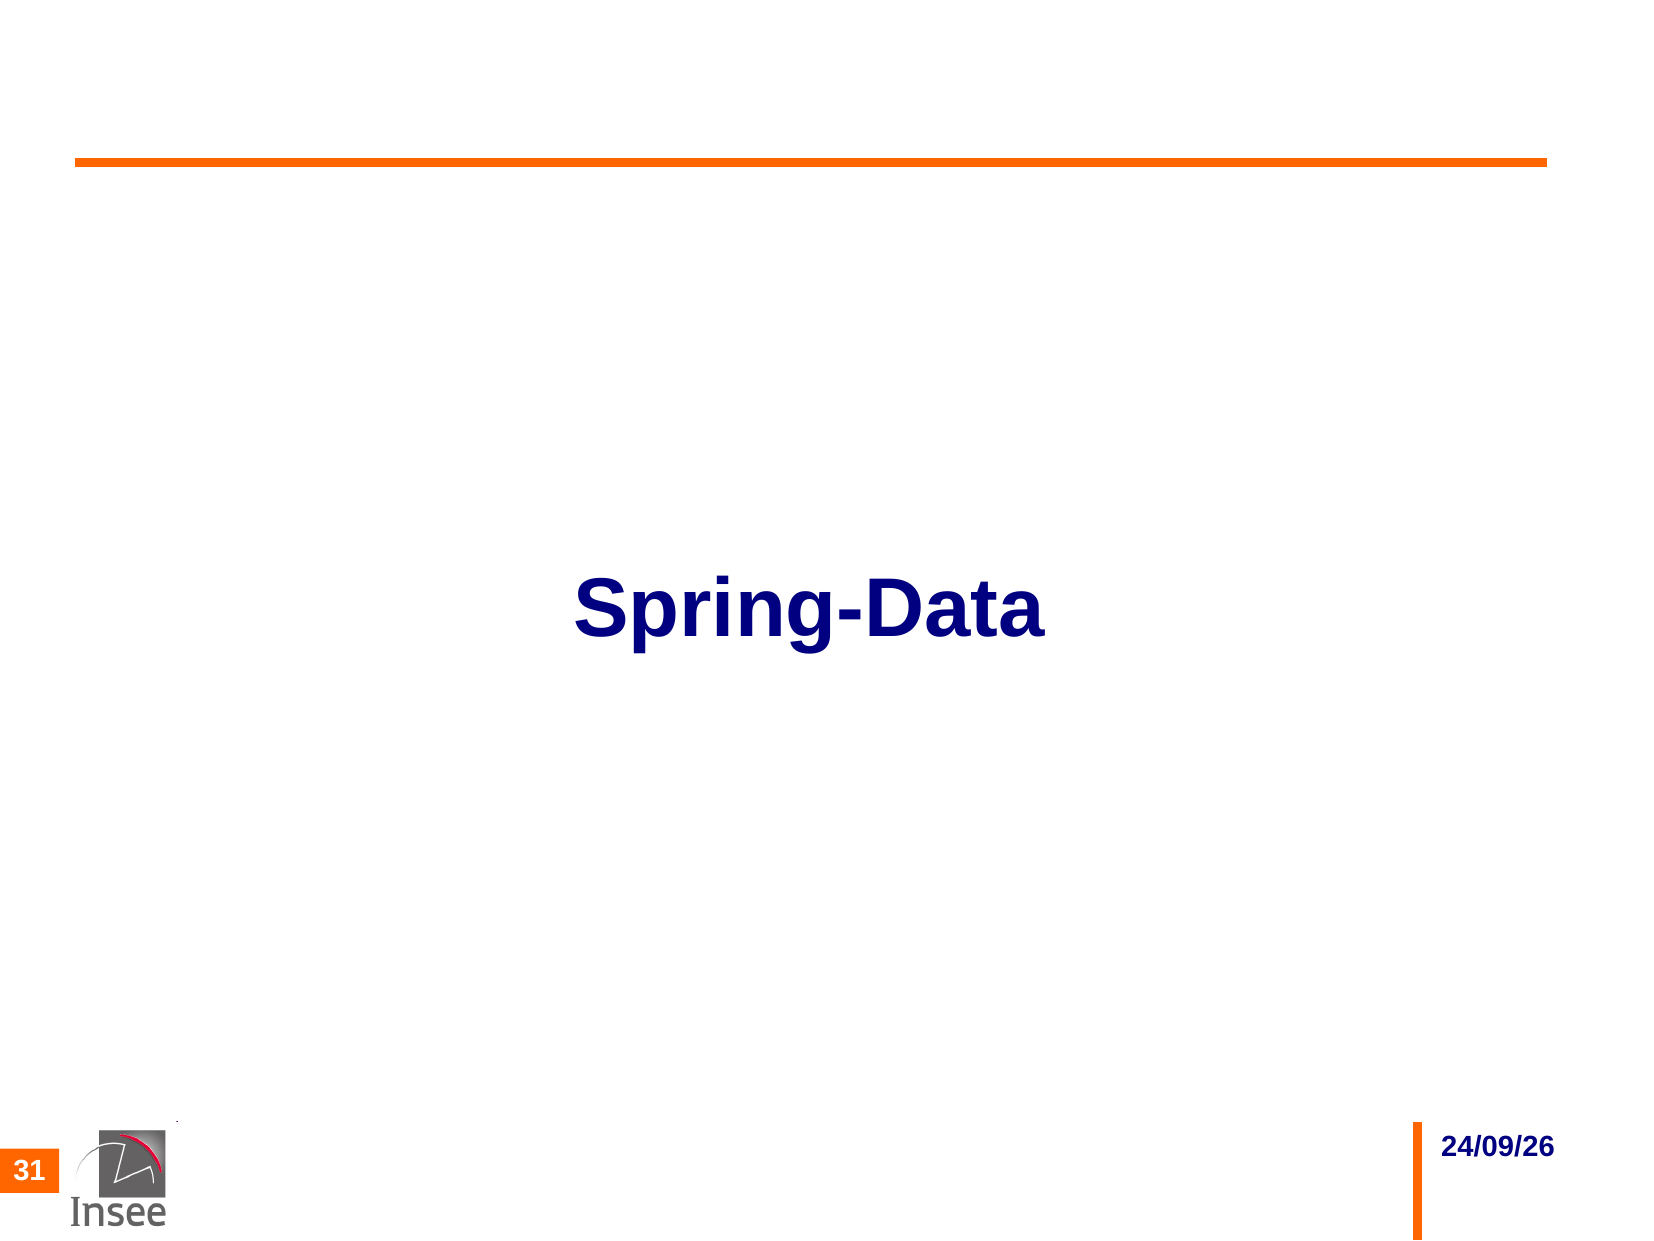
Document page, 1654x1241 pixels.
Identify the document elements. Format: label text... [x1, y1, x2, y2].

picture [62, 1121, 178, 1241]
list Spring-Data [366, 561, 1182, 803]
